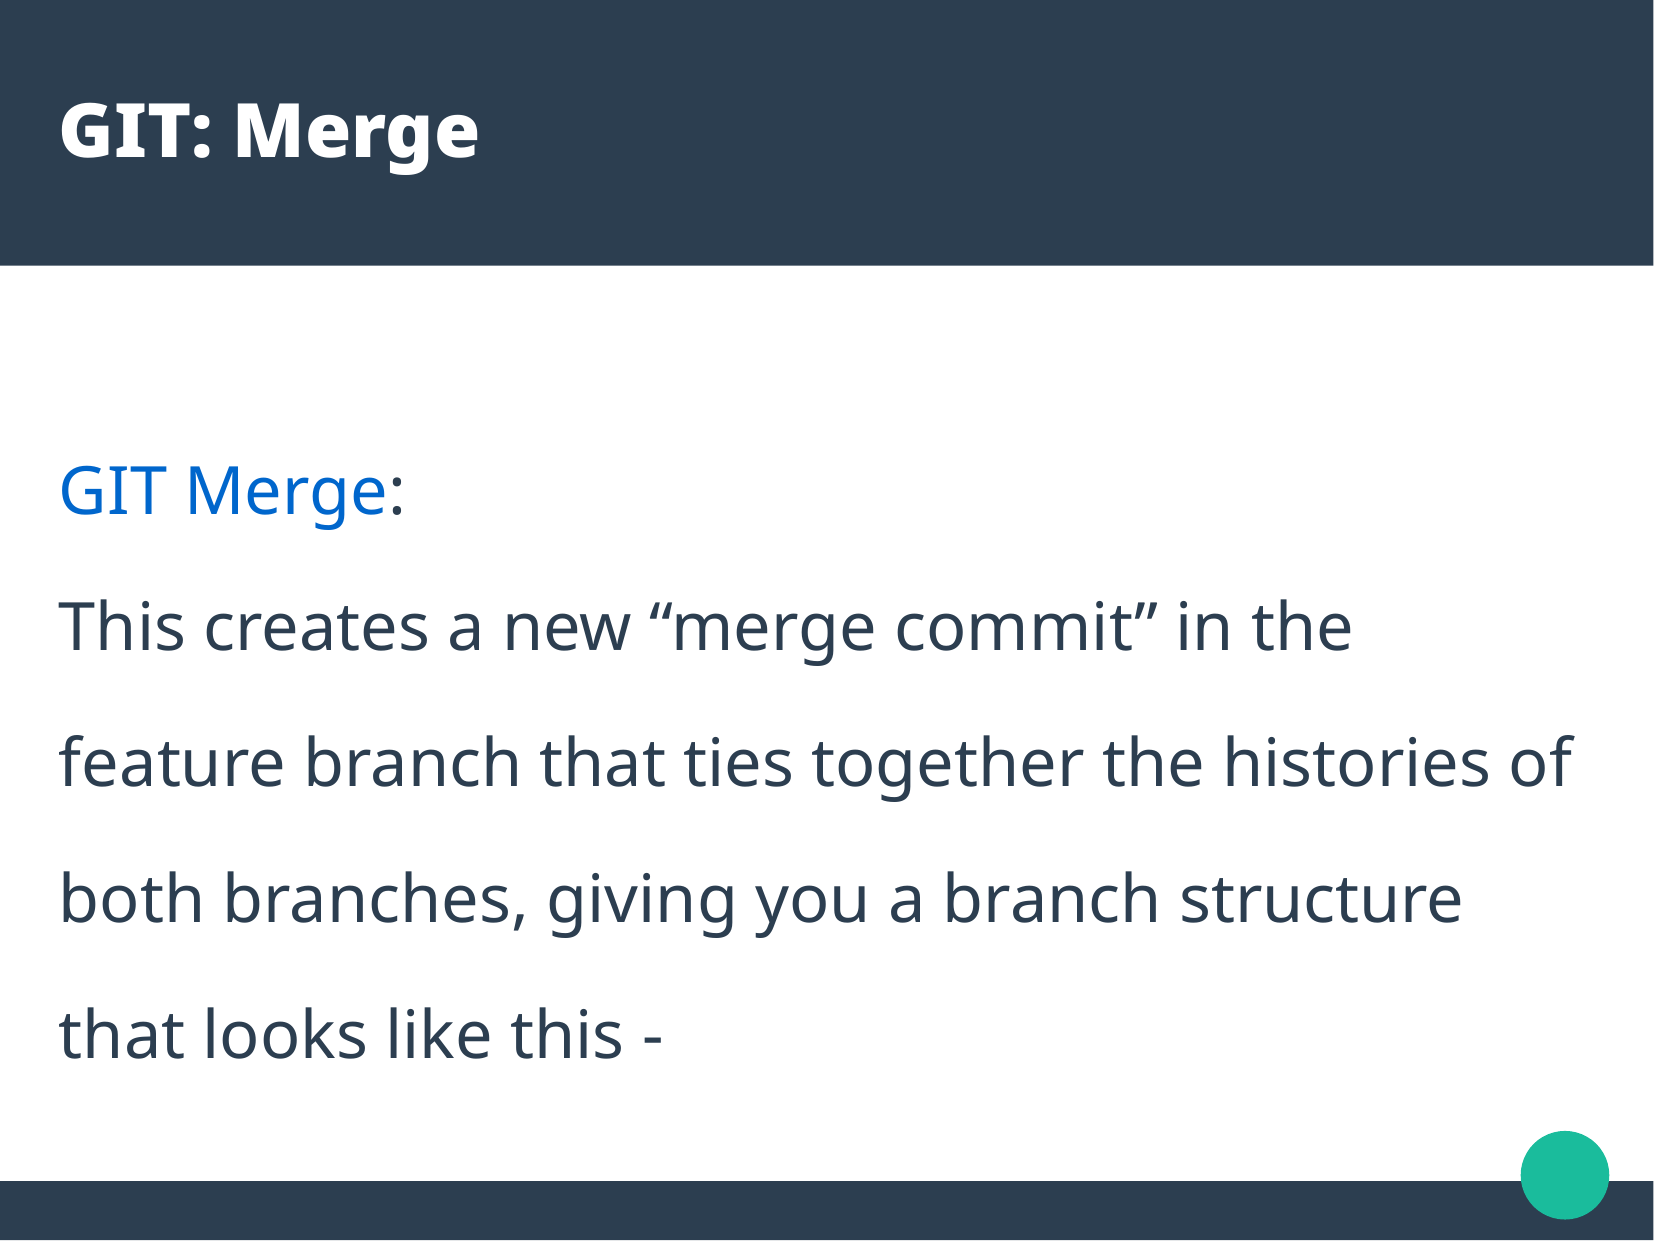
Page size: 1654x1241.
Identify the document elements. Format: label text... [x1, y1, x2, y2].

title GIT: Merge [59, 40, 1595, 216]
subtitle GIT Merge: This creates a new “merge commit” in the feature branch that ties together the histories of both branches, giving you a branch structure that looks like this - [59, 271, 1595, 1205]
